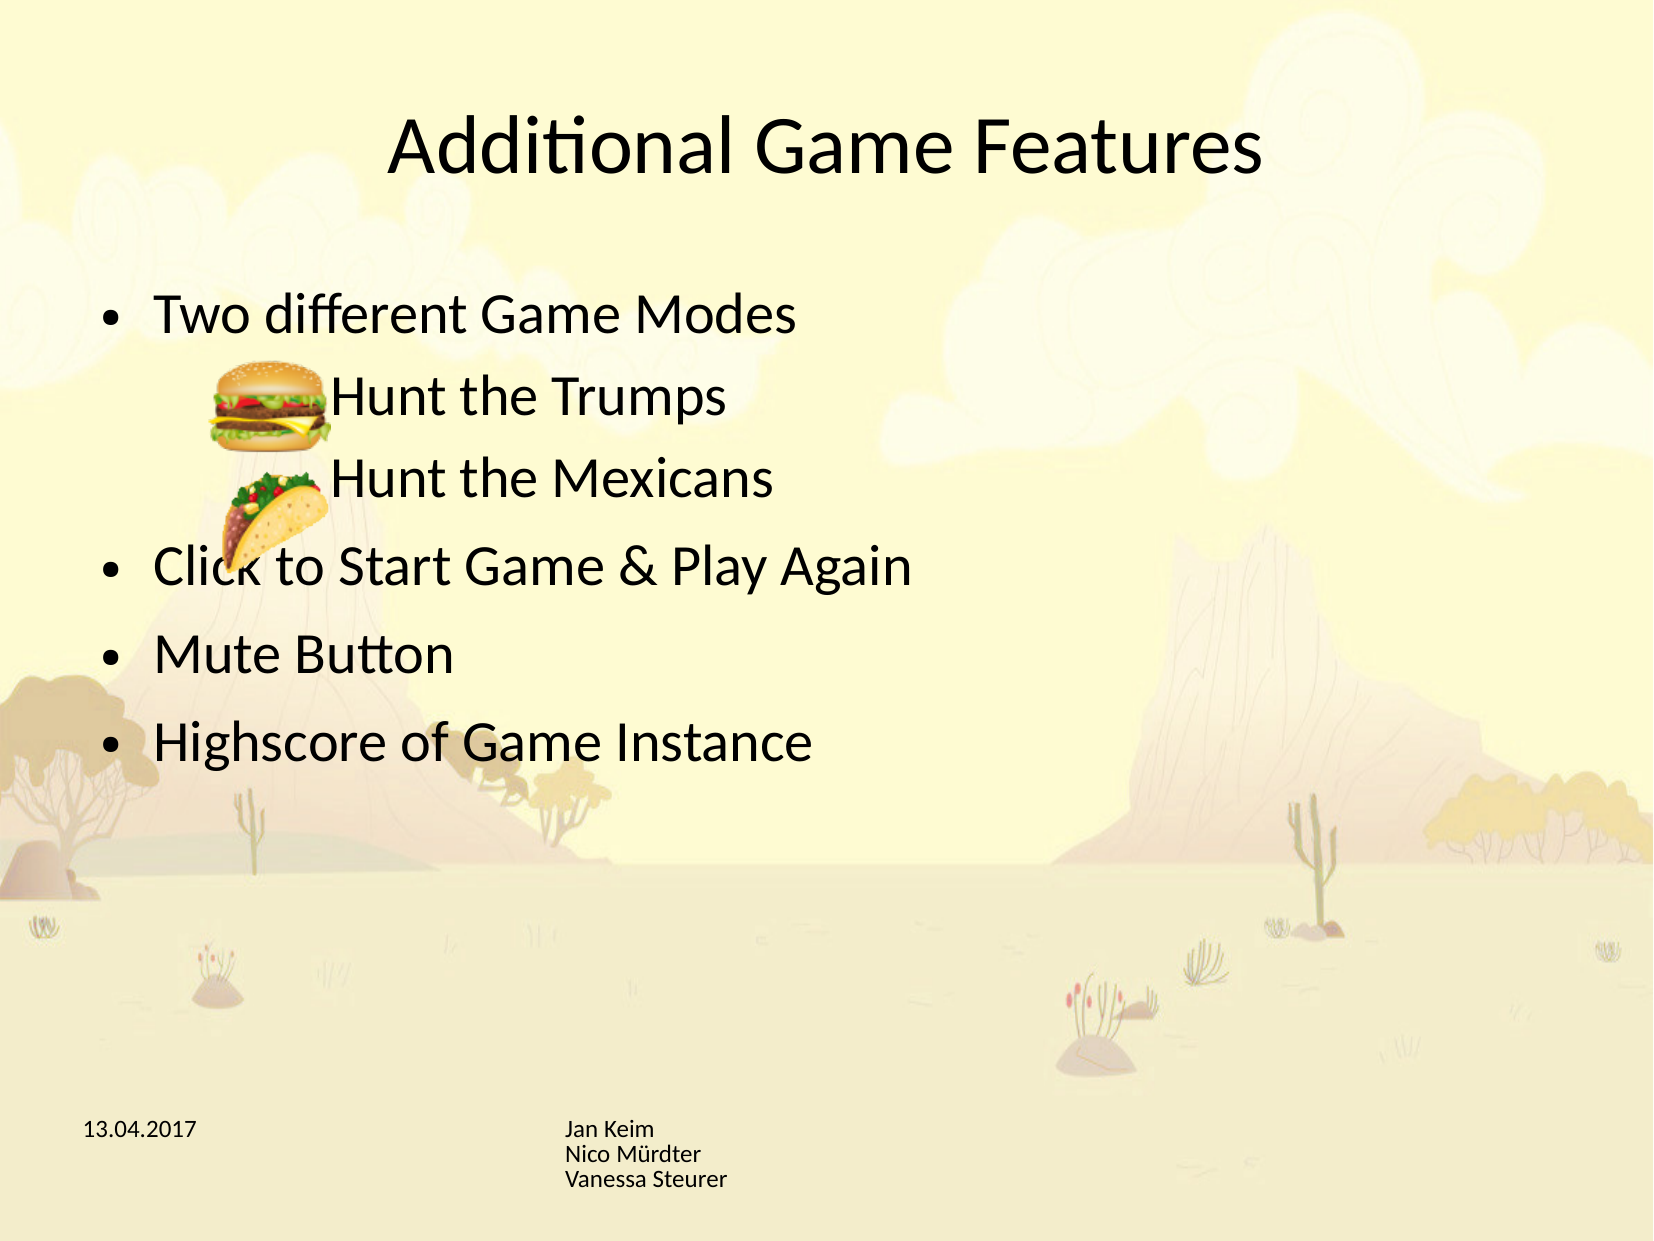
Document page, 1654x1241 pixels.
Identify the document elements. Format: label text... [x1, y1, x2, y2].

list Two different Game Modes Hunt the Trumps Hunt the Mexicans Click to Start Game & Play Again Mute Button Highscore of Game Instance [82, 290, 1571, 1010]
title Additional Game Features [82, 49, 1571, 257]
picture [0, 0, 1654, 1241]
